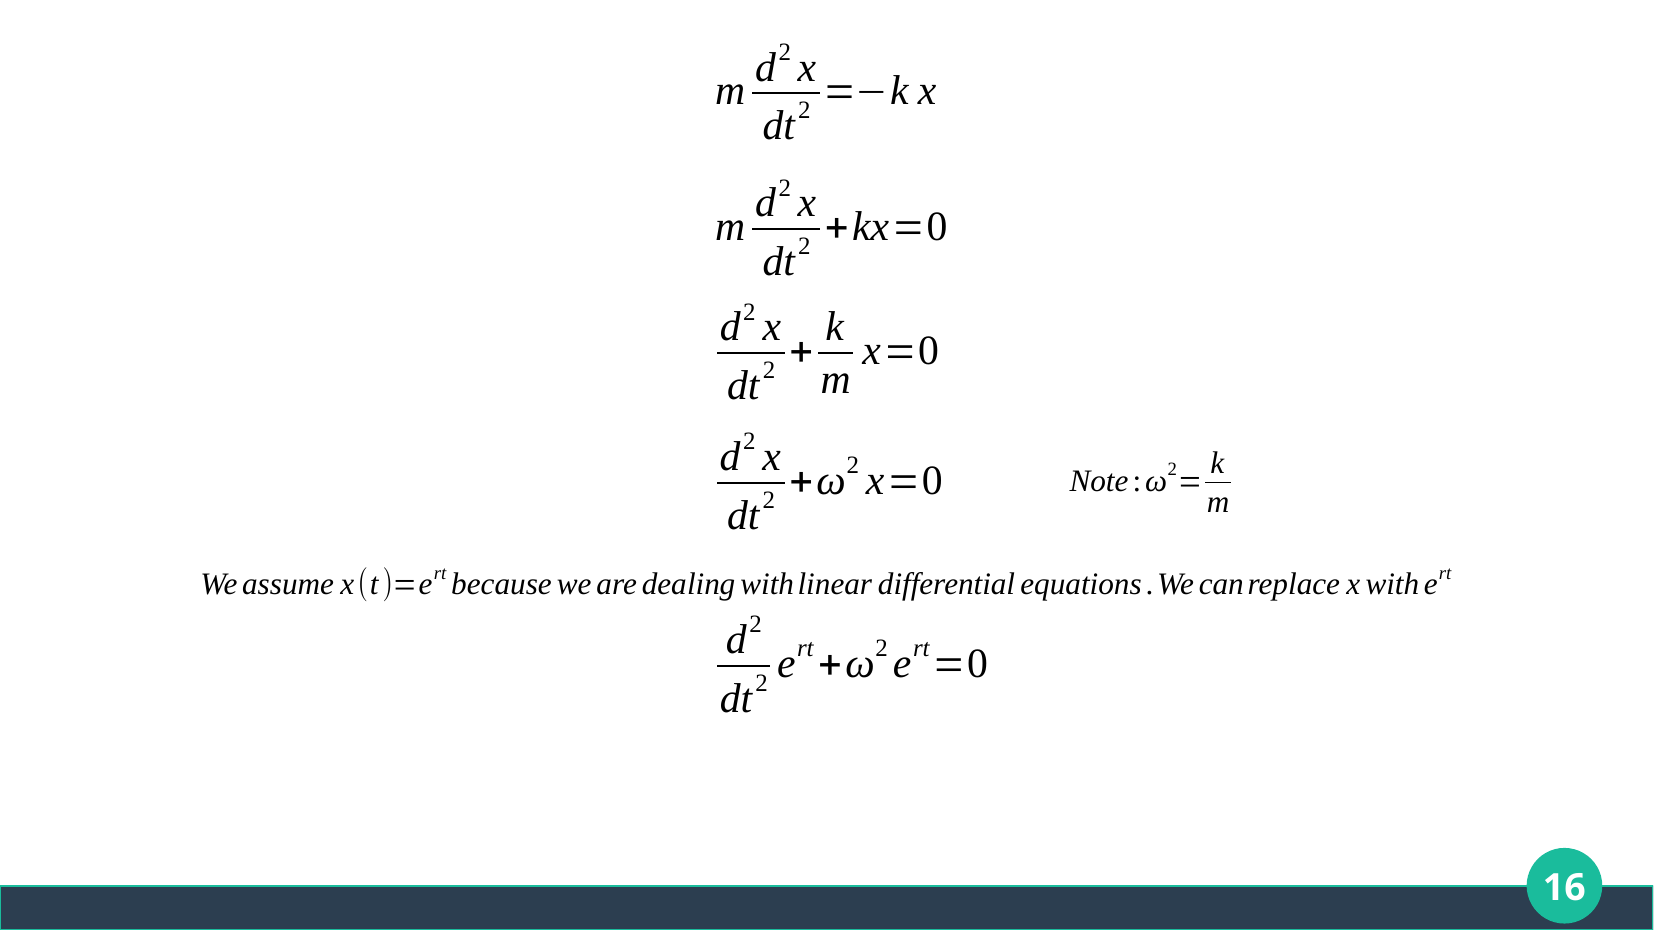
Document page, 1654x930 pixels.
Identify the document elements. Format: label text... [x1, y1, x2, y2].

chart [714, 173, 949, 284]
chart [714, 610, 989, 722]
chart [200, 562, 1453, 605]
chart [714, 37, 939, 149]
chart [1067, 445, 1233, 520]
chart [714, 297, 940, 409]
chart [714, 427, 944, 538]
title How are they used in Physics? [58, 36, 1594, 156]
